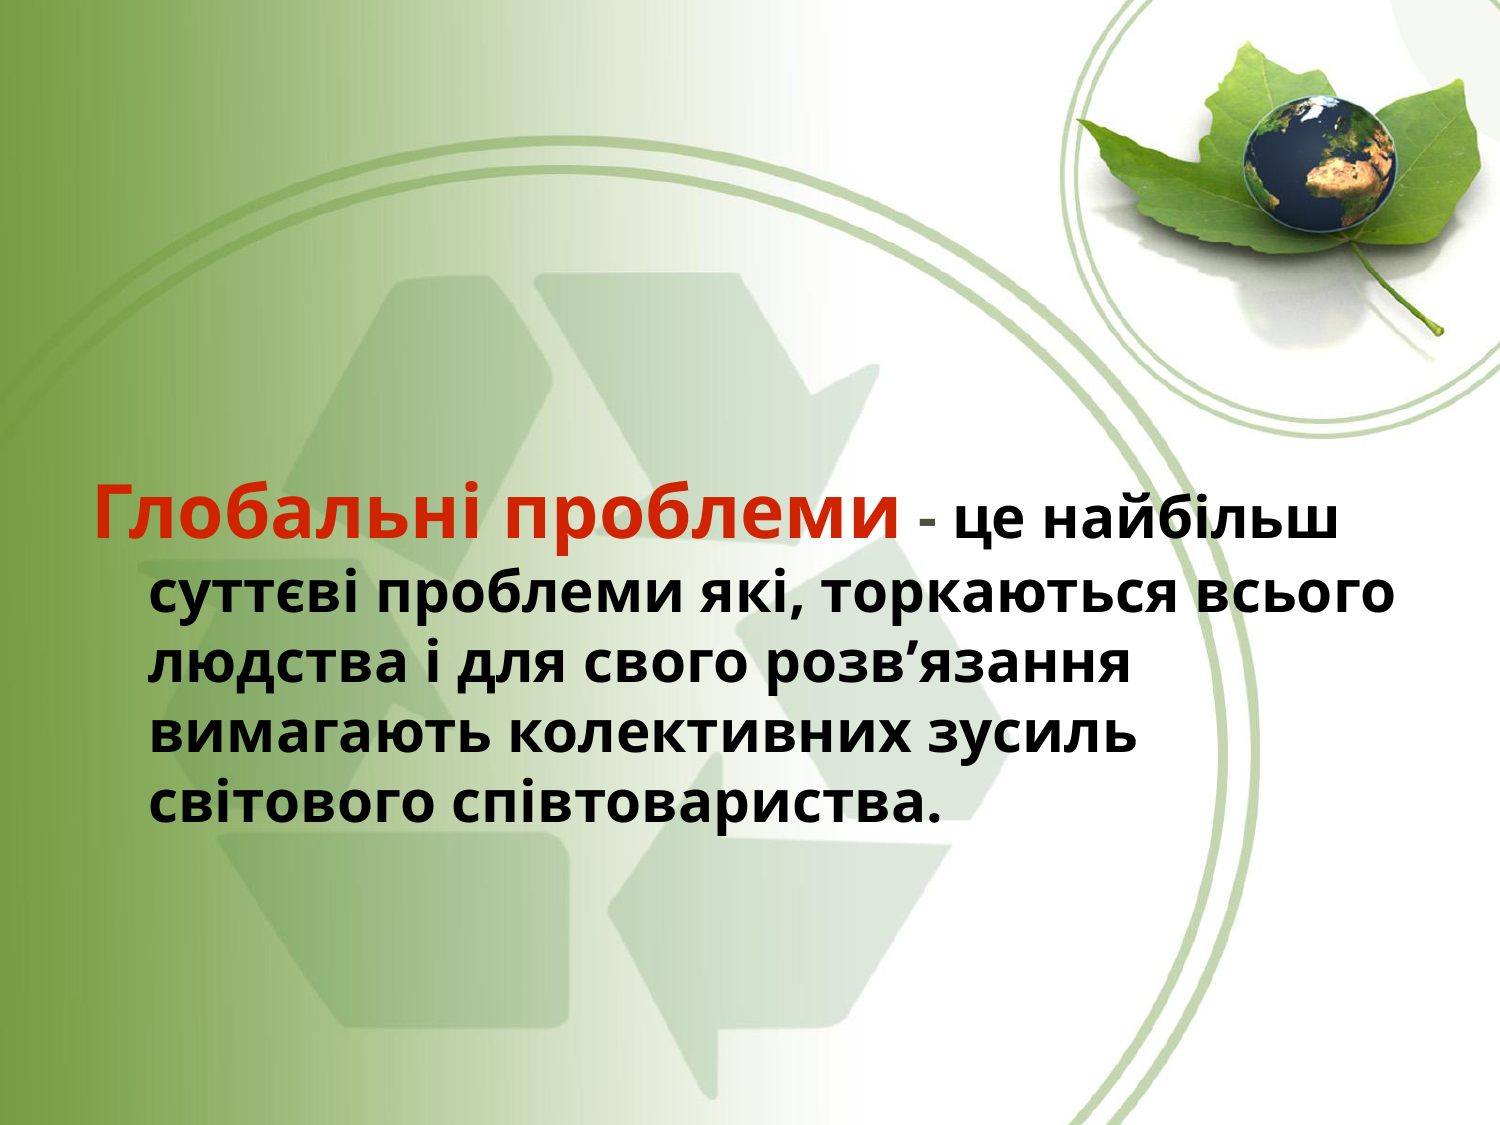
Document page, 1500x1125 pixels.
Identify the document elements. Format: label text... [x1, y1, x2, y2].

list Глобальні проблеми - це найбільш суттєві проблеми які, торкаються всього людства і для свого розв’язання вимагають колективних зусиль світового співтовариства. [76, 456, 1427, 799]
picture [0, 0, 1500, 1125]
